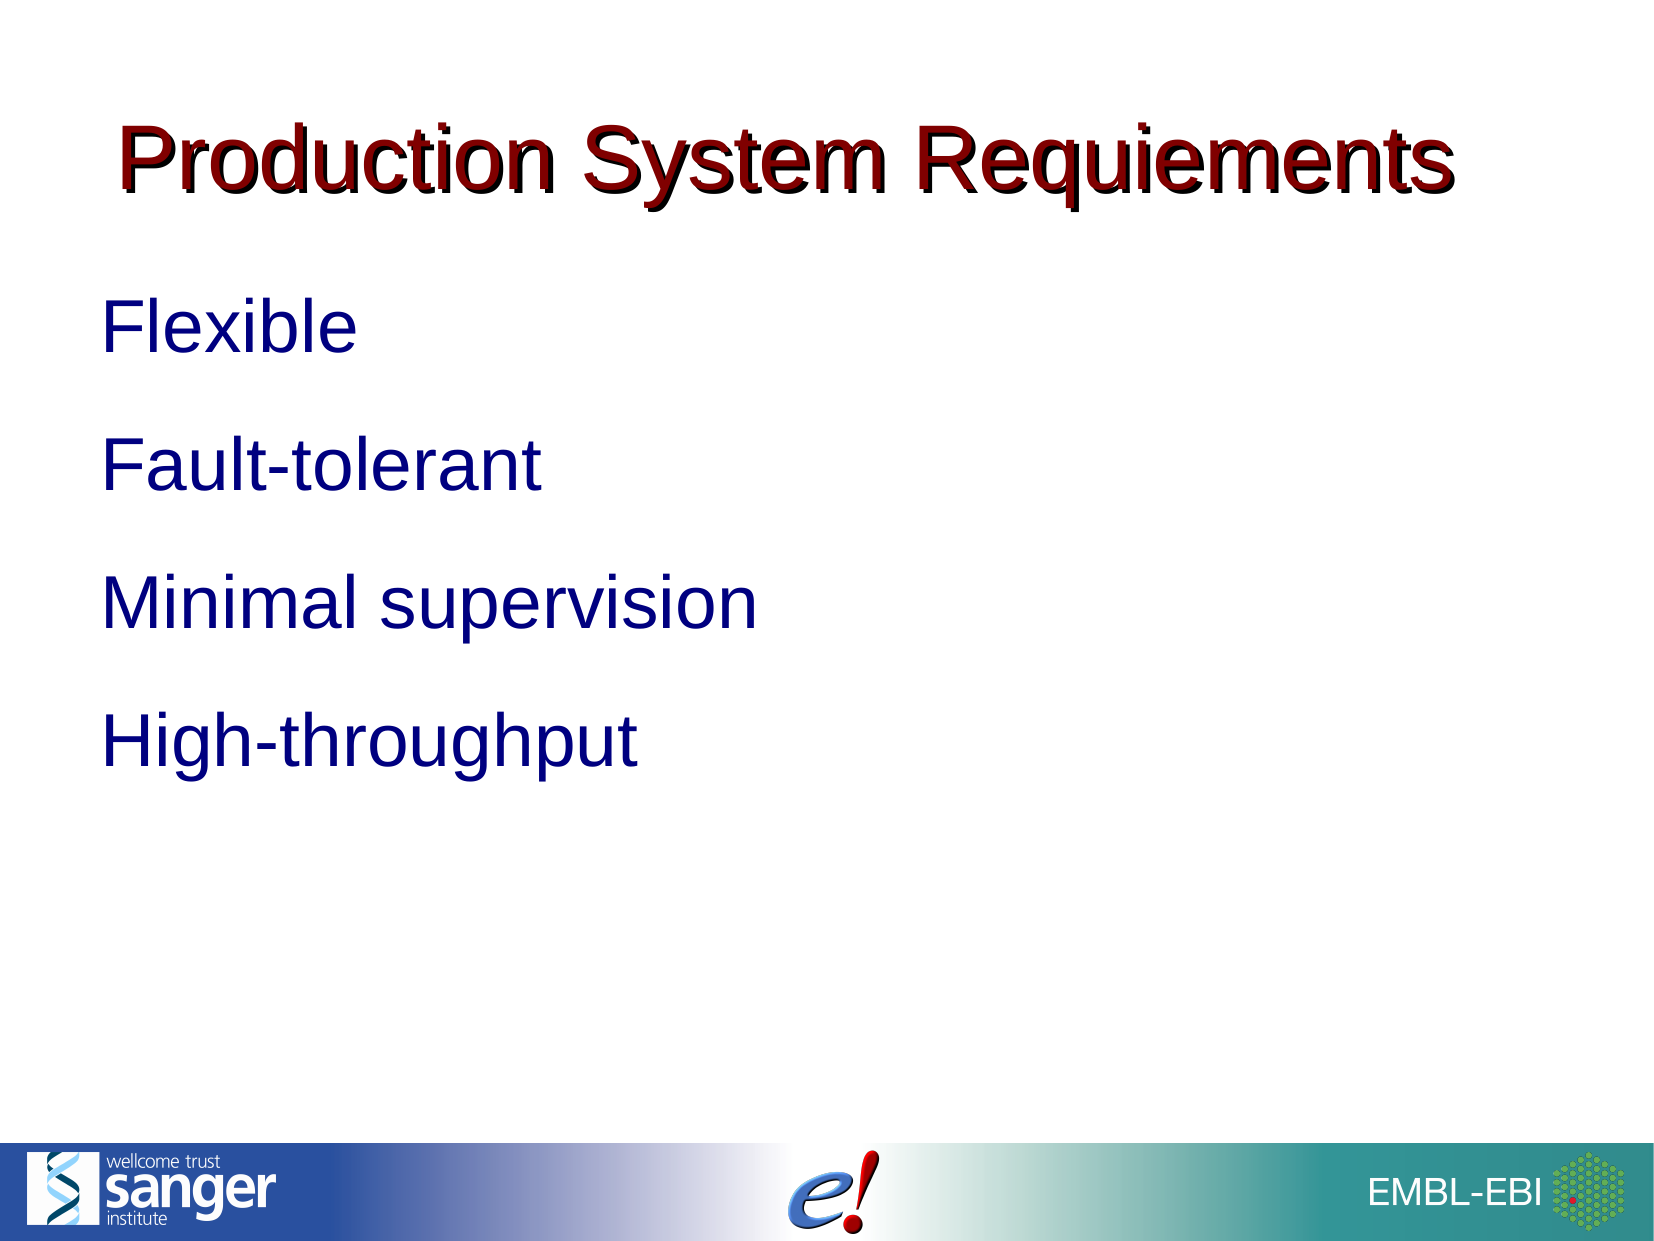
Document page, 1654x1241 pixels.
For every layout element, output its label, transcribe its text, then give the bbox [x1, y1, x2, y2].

title Production System Requiements [82, 49, 1571, 257]
picture [0, 1143, 1654, 1241]
list Flexible Fault-tolerant Minimal supervision High-throughput [82, 277, 1576, 1081]
